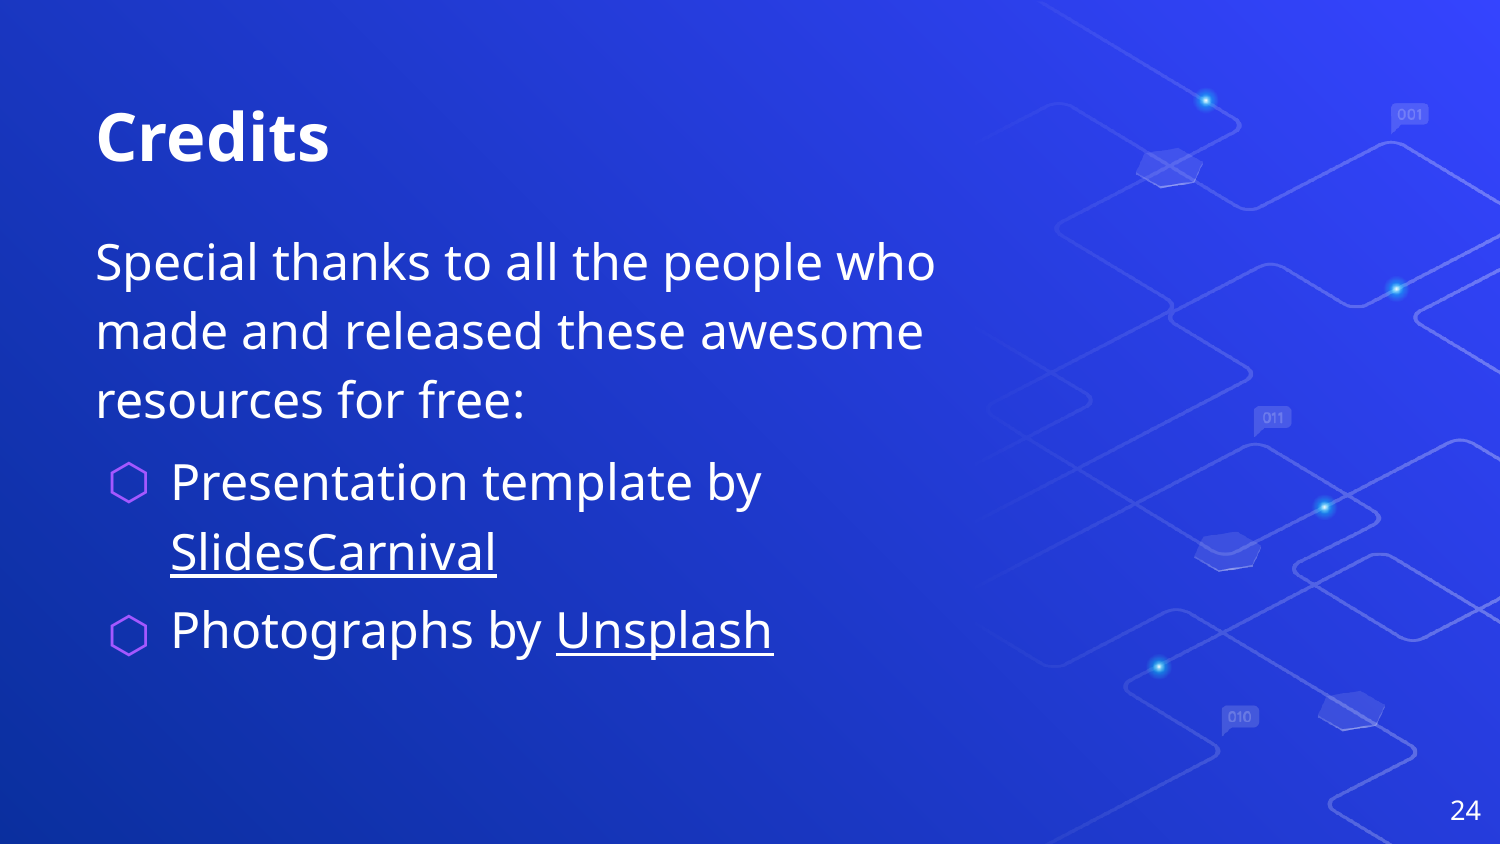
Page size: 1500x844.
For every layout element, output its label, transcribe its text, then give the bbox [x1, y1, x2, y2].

title Credits [95, 33, 1082, 175]
list Special thanks to all the people who made and released these awesome resources for free: Presentation template by SlidesCarnival Photographs by Unsplash [95, 221, 1082, 741]
picture [0, 0, 1500, 844]
slide_number <number> [1391, 779, 1482, 844]
